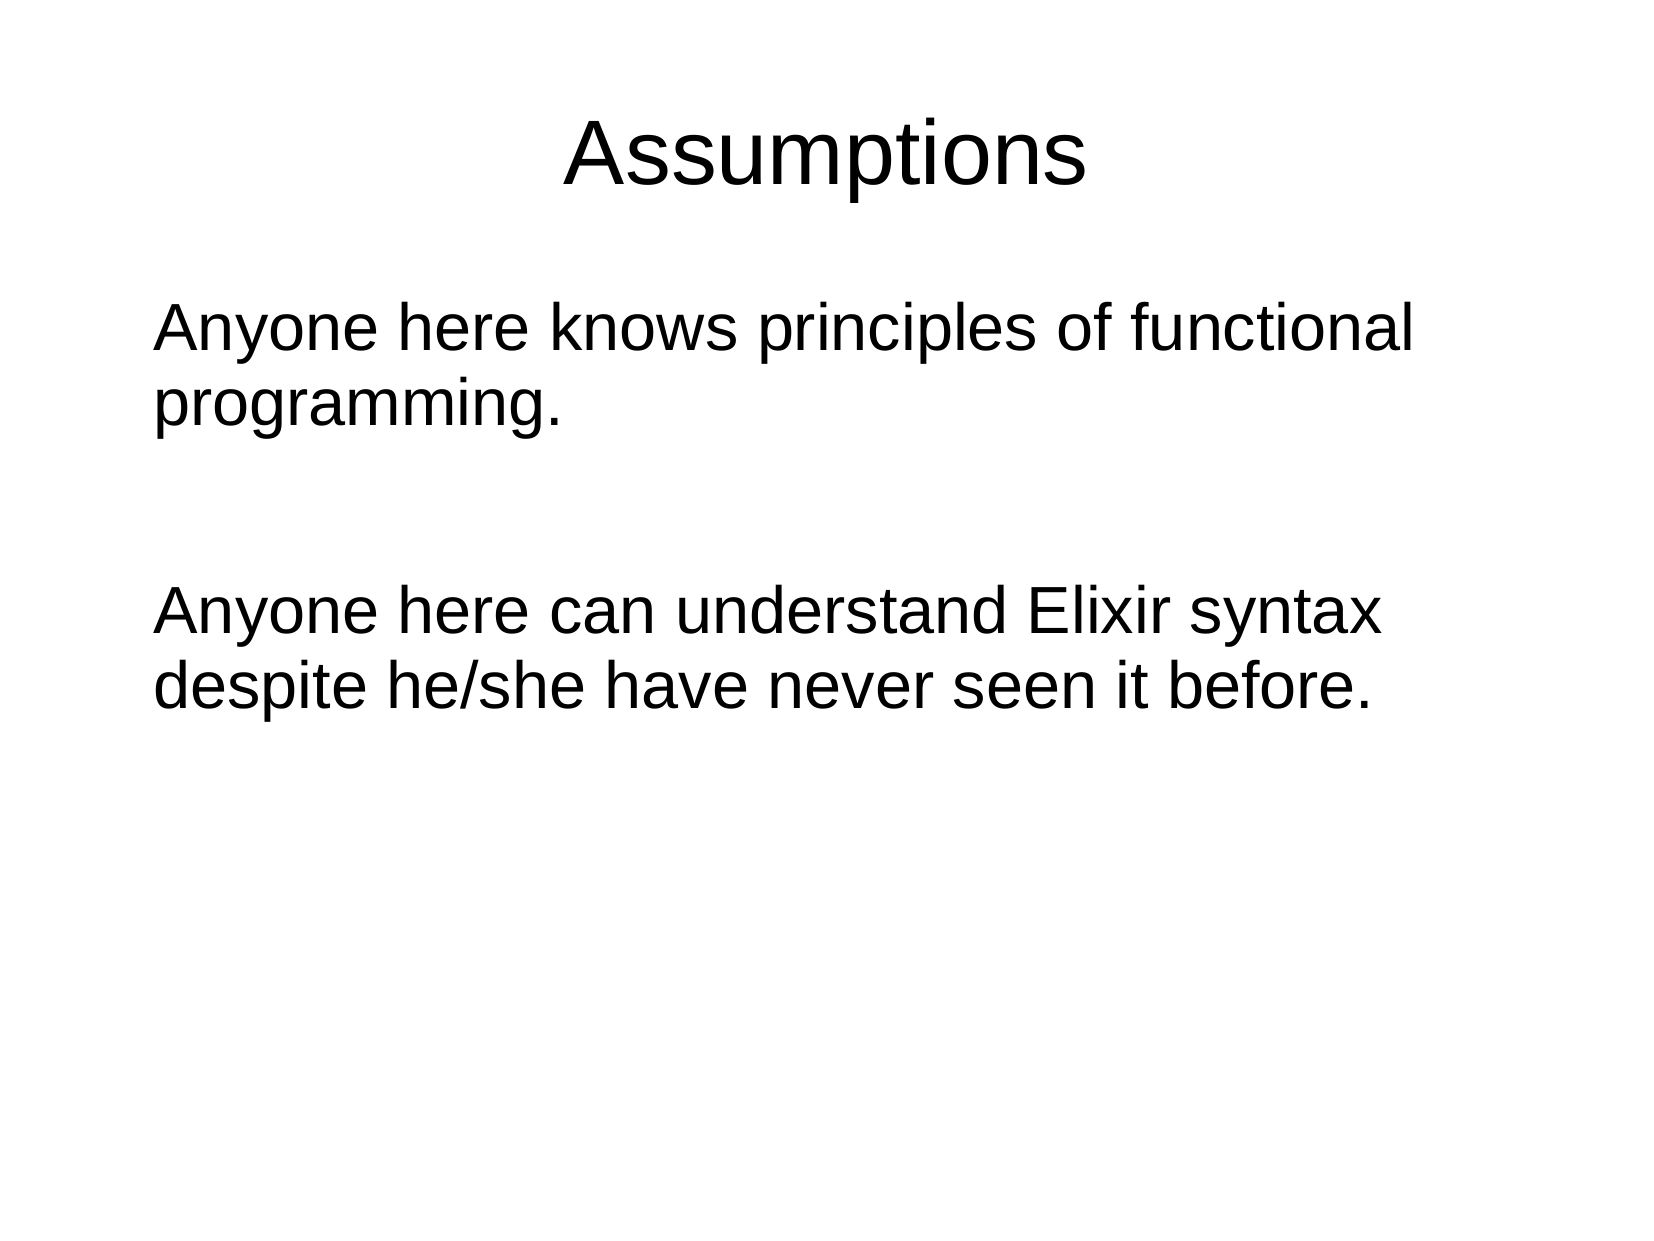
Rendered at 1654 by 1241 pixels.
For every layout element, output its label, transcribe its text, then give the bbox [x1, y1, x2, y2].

title Assumptions [82, 49, 1571, 257]
list Anyone here knows principles of functional programming. Anyone here can understand Elixir syntax despite he/she have never seen it before. [82, 290, 1571, 1010]
